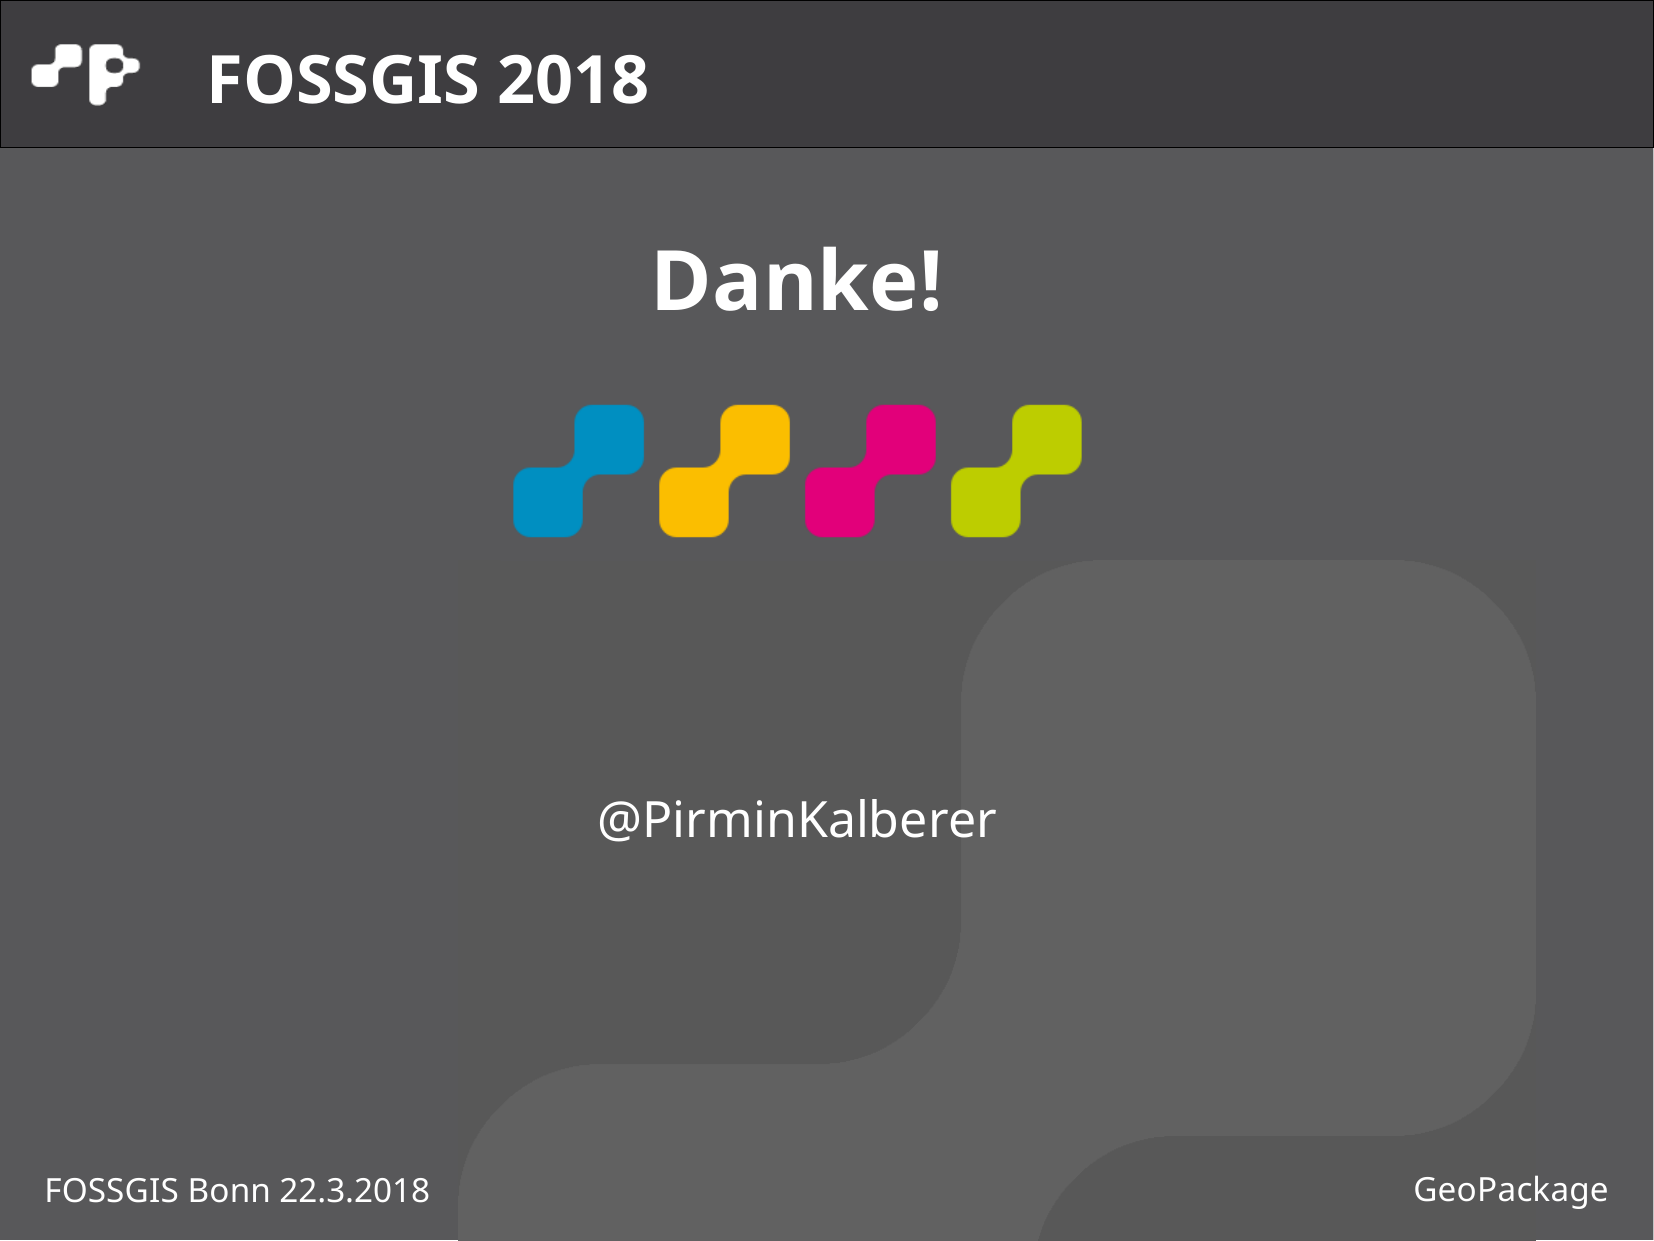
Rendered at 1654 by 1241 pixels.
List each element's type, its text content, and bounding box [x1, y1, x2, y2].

subtitle Danke! @PirminKalberer [206, 206, 1388, 1004]
picture [458, 560, 1536, 1241]
picture [501, 387, 1093, 562]
title FOSSGIS 2018 [206, 29, 1625, 119]
picture [29, 42, 143, 106]
